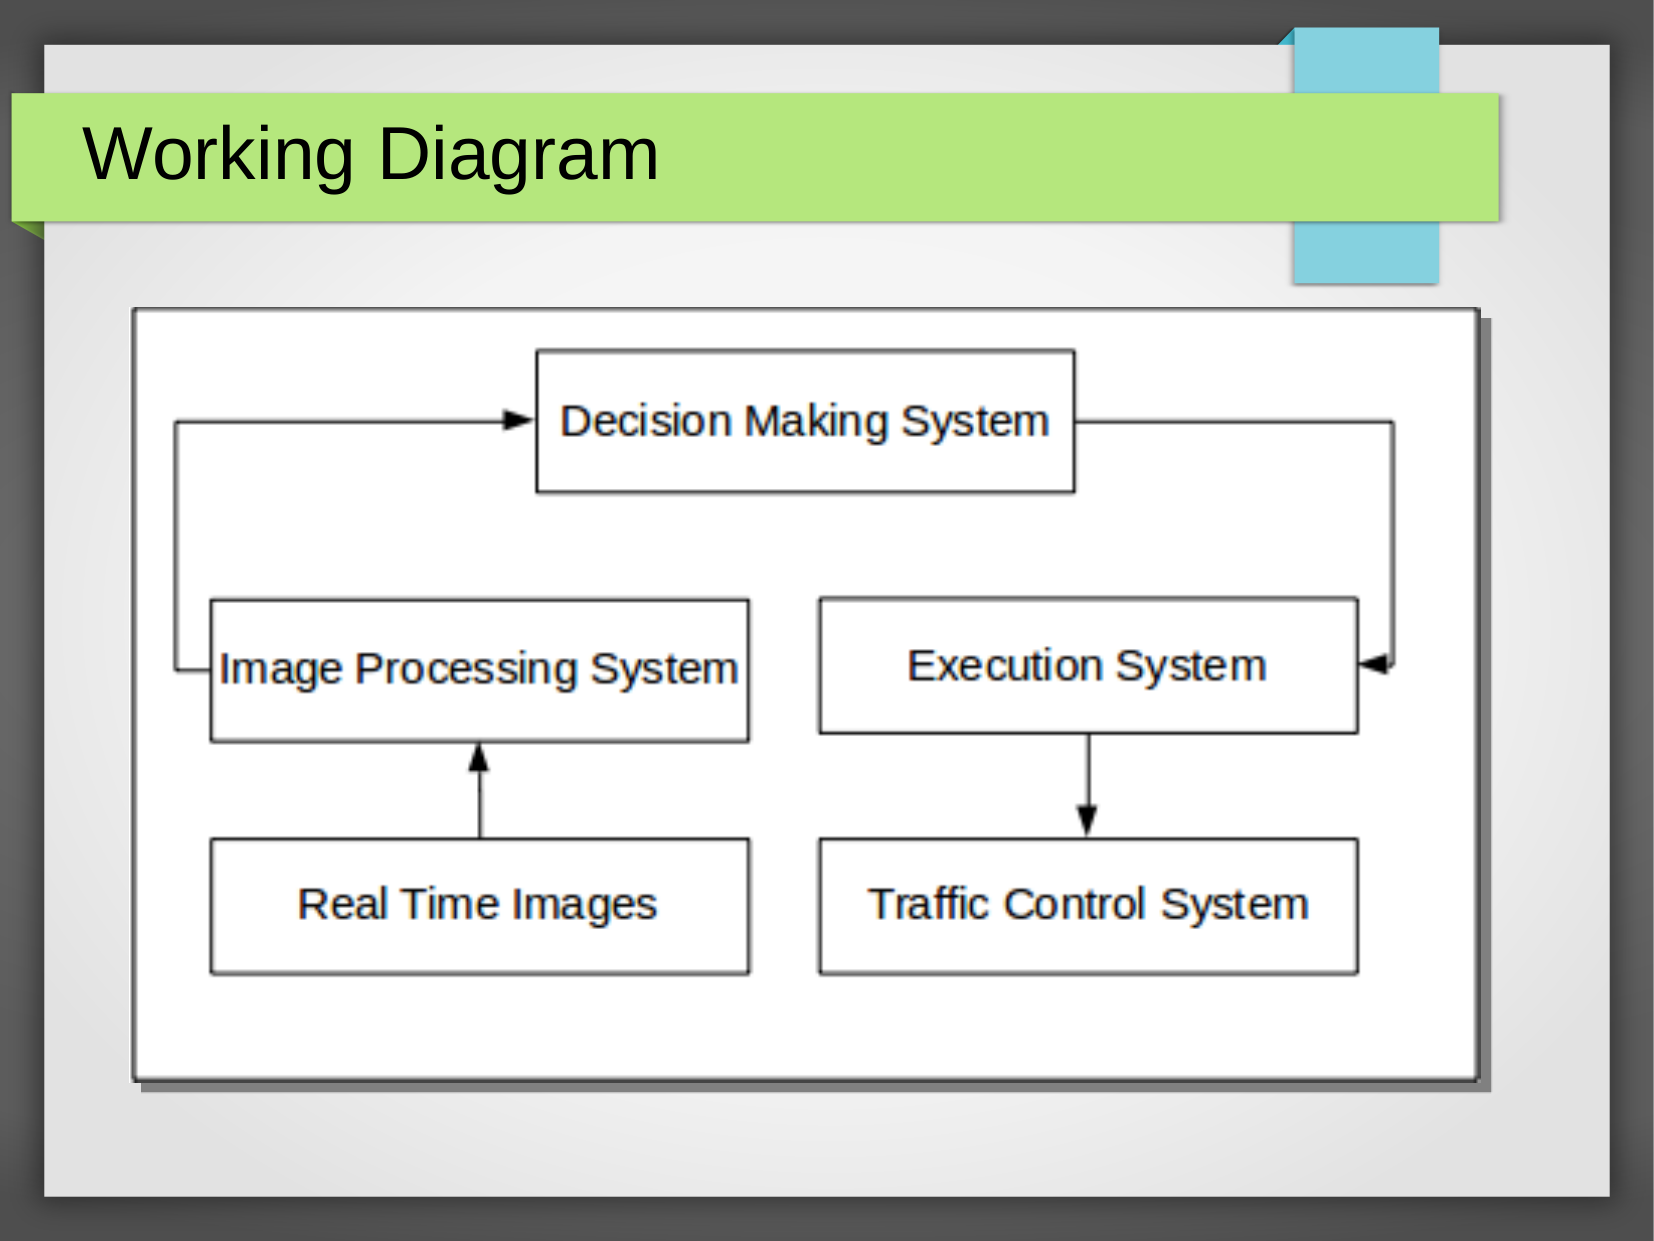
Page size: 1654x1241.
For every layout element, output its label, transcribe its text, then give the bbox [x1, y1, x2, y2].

picture [0, 0, 1654, 1241]
title Working Diagram [82, 94, 1264, 213]
